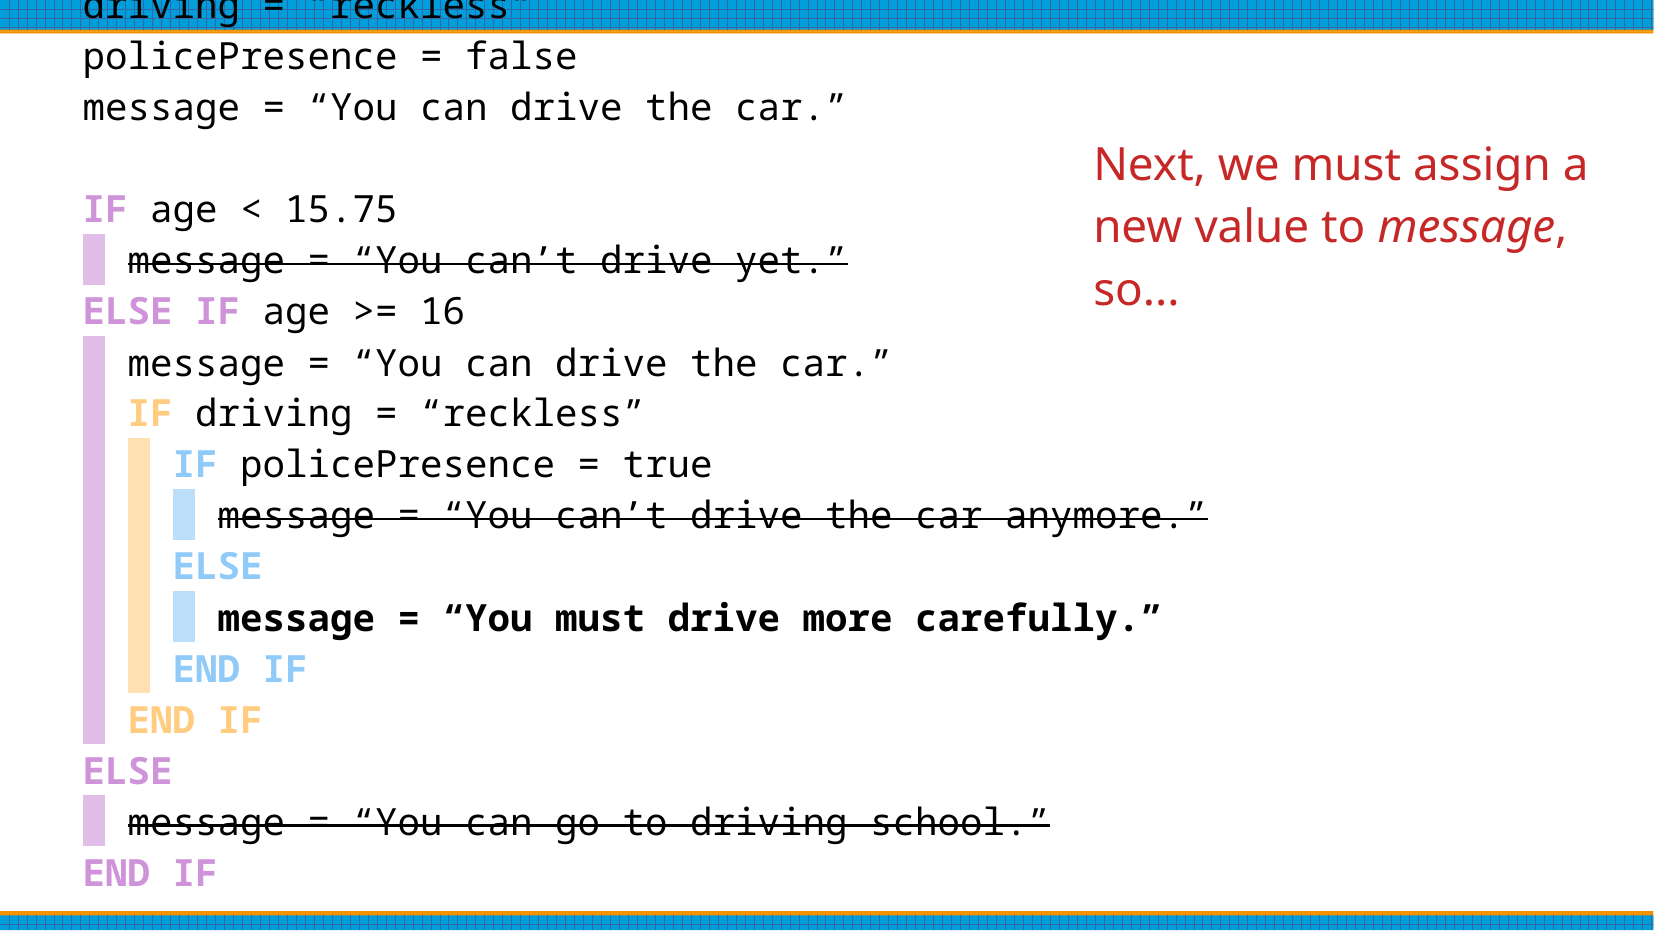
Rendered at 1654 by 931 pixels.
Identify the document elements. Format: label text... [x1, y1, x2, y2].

subtitle age = 16 driving = “reckless“ policePresence = false message = “You can drive the car.” IF age < 15.75 message = “You can’t drive yet.” ELSE IF age >= 16 message = “You can drive the car.” IF driving = “reckless” IF policePresence = true message = “You can’t drive the car anymore.” ELSE message = “You must drive more carefully.” END IF END IF ELSE message = “You can go to driving school.” END IF output message [82, 69, 1571, 858]
text_box Next, we must assign a new value to message, so... [1087, 75, 1613, 376]
